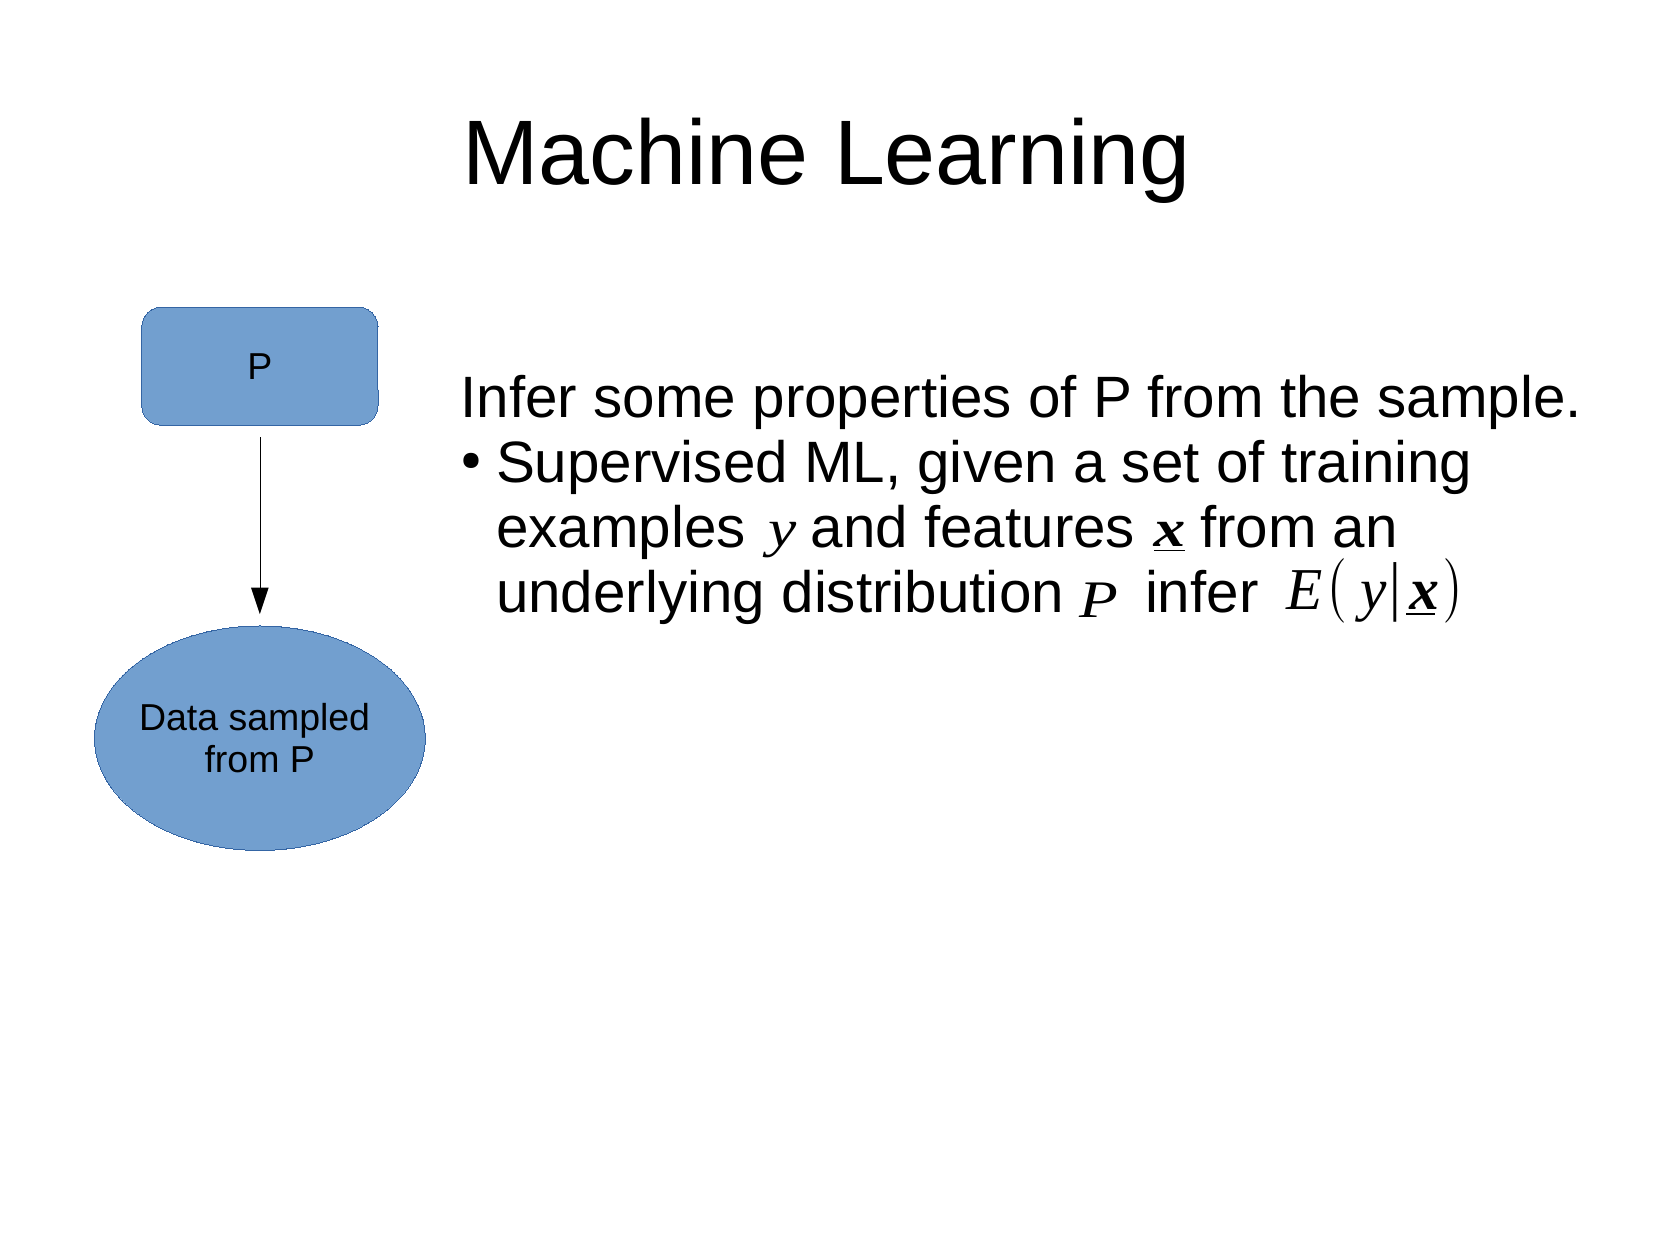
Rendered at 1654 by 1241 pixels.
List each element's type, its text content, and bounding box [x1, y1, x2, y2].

chart [744, 500, 815, 560]
chart [1267, 553, 1477, 625]
text_box P [141, 307, 379, 426]
chart [1059, 571, 1134, 631]
title Machine Learning [82, 49, 1571, 257]
text_box Data sampled from P [94, 625, 426, 851]
subtitle Infer some properties of P from the sample. Supervised ML, given a set of training examples and features from an underlying distribution infer [460, 364, 1654, 756]
chart [1133, 500, 1202, 560]
